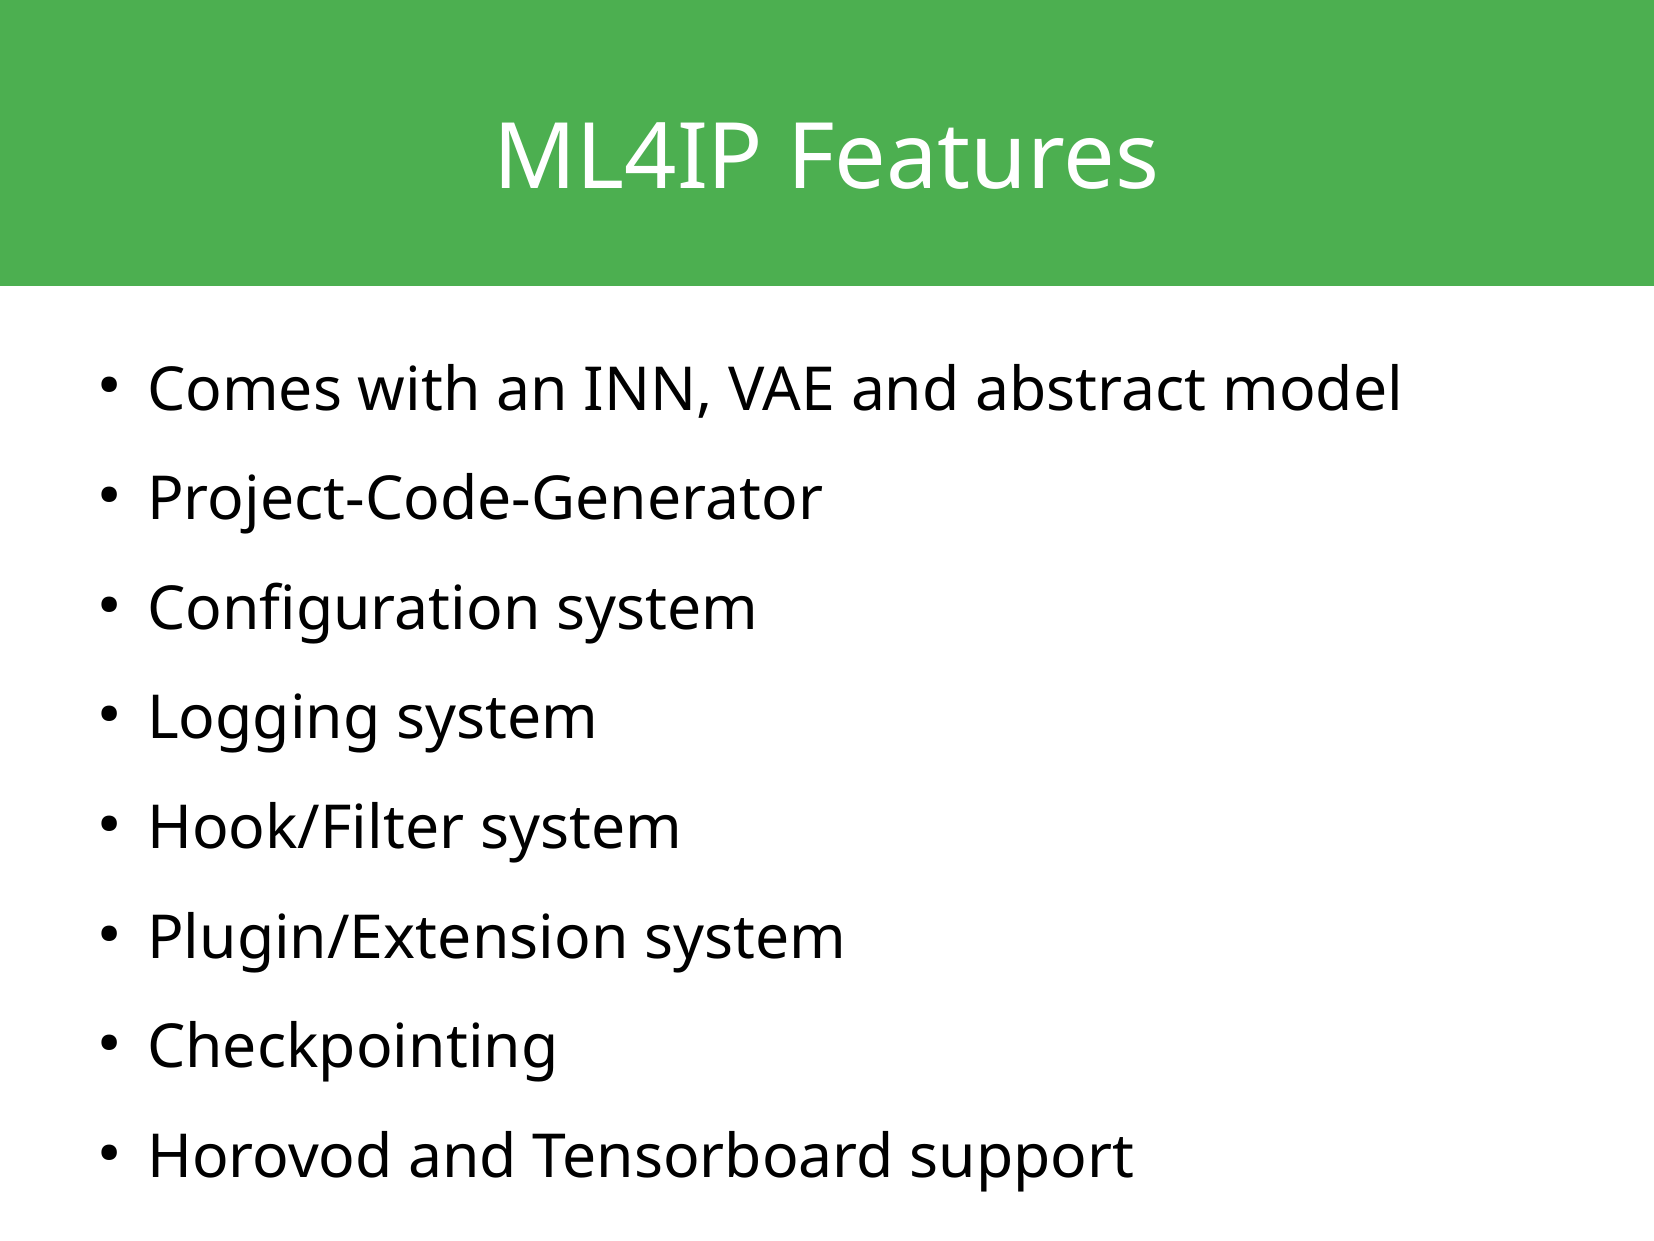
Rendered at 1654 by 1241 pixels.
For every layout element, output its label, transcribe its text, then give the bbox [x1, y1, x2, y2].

list Comes with an INN, VAE and abstract model Project-Code-Generator Configuration system Logging system Hook/Filter system Plugin/Extension system Checkpointing Horovod and Tensorboard support [82, 345, 1571, 1201]
title ML4IP Features [82, 49, 1571, 257]
